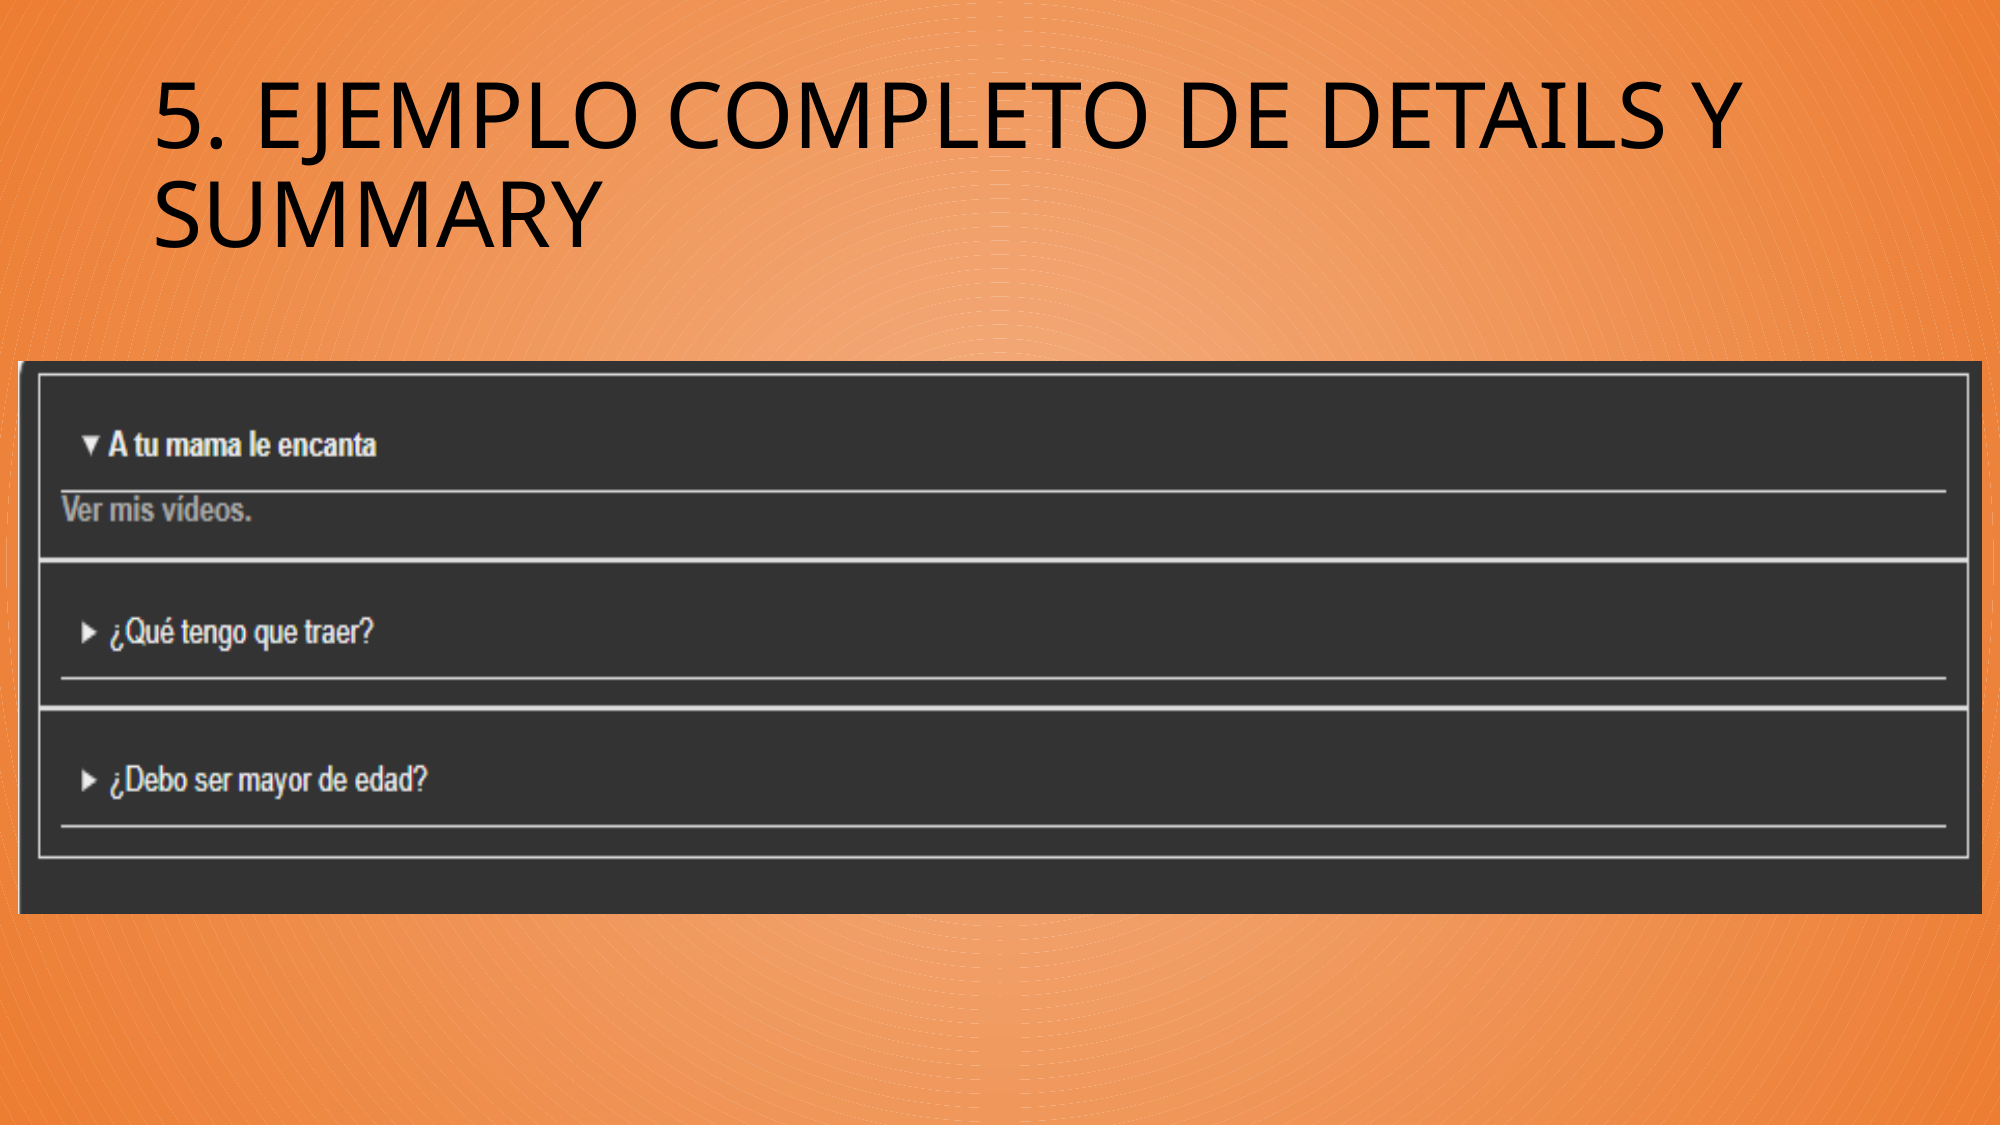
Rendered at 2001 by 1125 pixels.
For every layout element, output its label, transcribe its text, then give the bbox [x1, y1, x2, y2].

picture [18, 361, 1982, 914]
title 5. EJEMPLO COMPLETO DE DETAILS Y SUMMARY [137, 59, 1863, 278]
